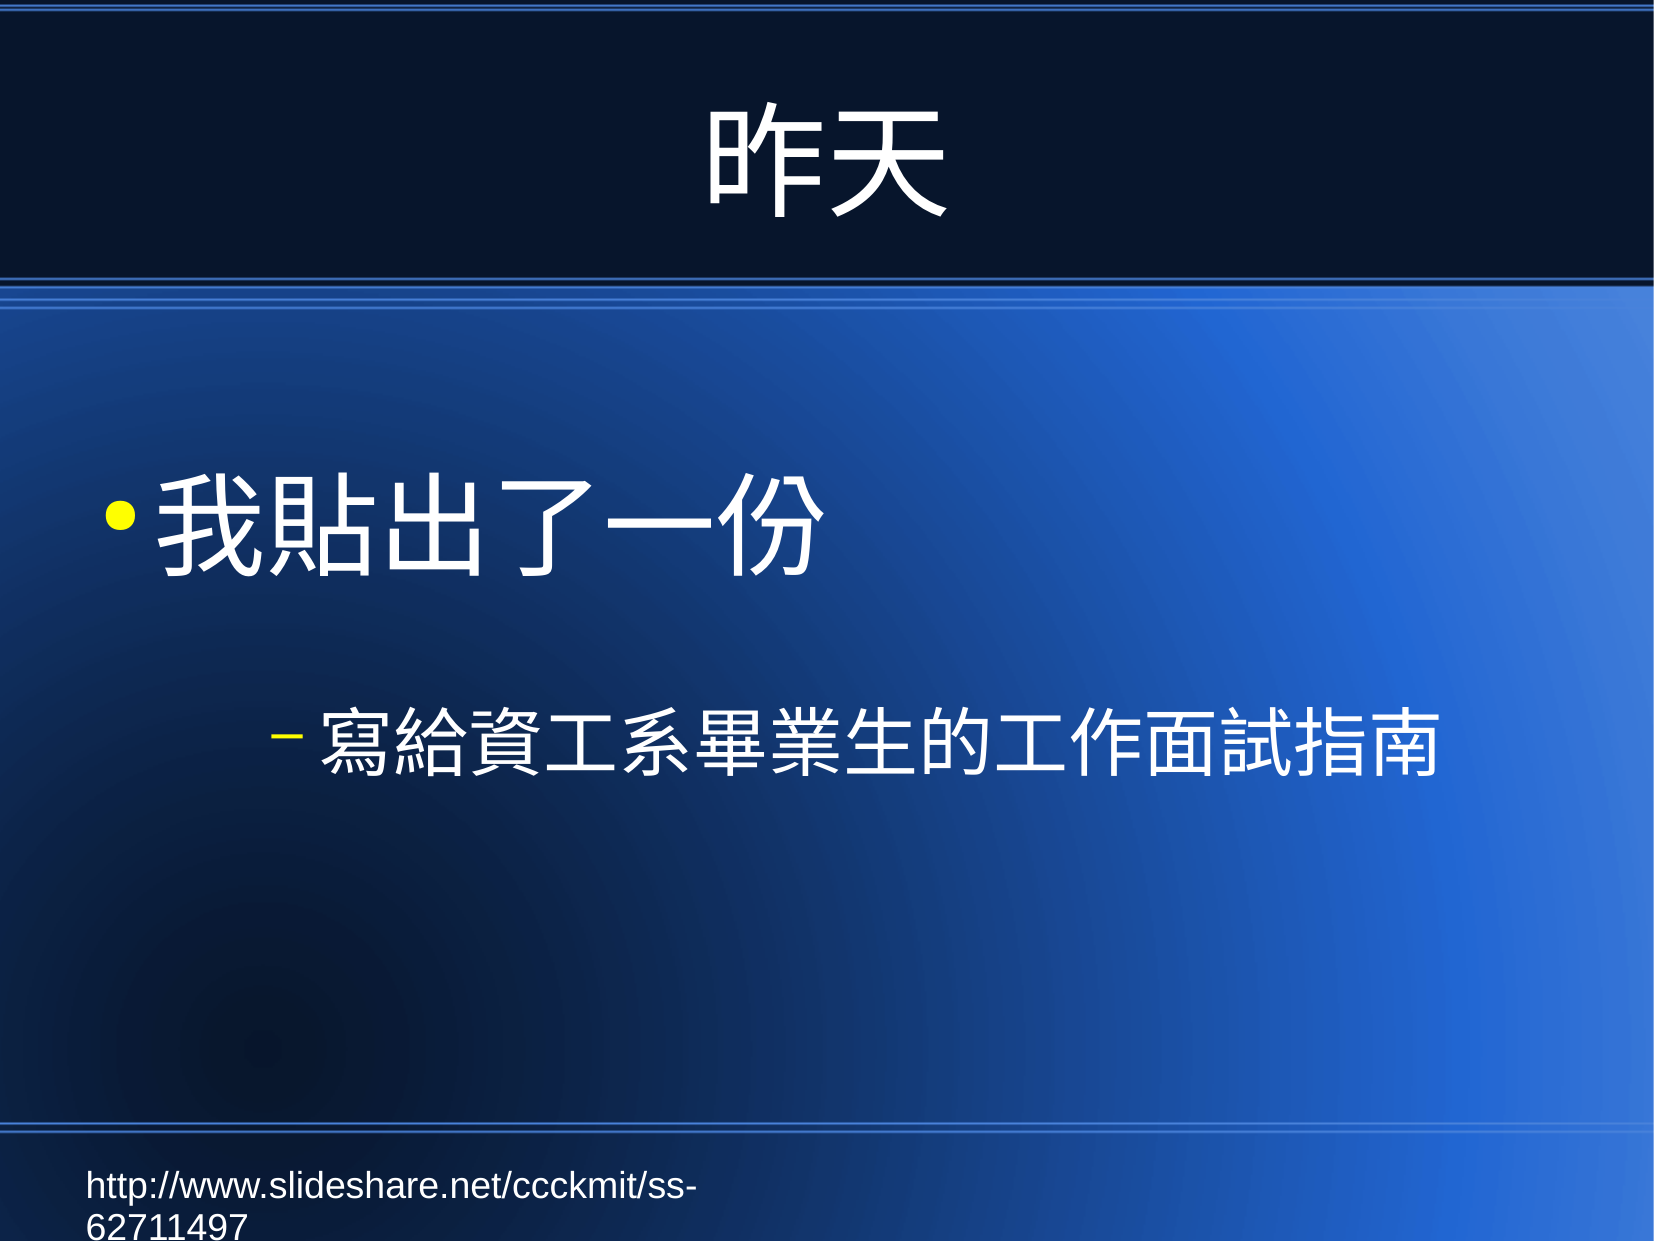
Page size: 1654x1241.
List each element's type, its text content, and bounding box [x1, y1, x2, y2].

picture [0, 0, 1654, 1241]
text_box http://www.slideshare.net/ccckmit/ss-62711497 [70, 1157, 874, 1215]
title 昨天 [82, 49, 1571, 257]
list 我貼出了一份 寫給資工系畢業生的工作面試指南 [82, 355, 1571, 1241]
